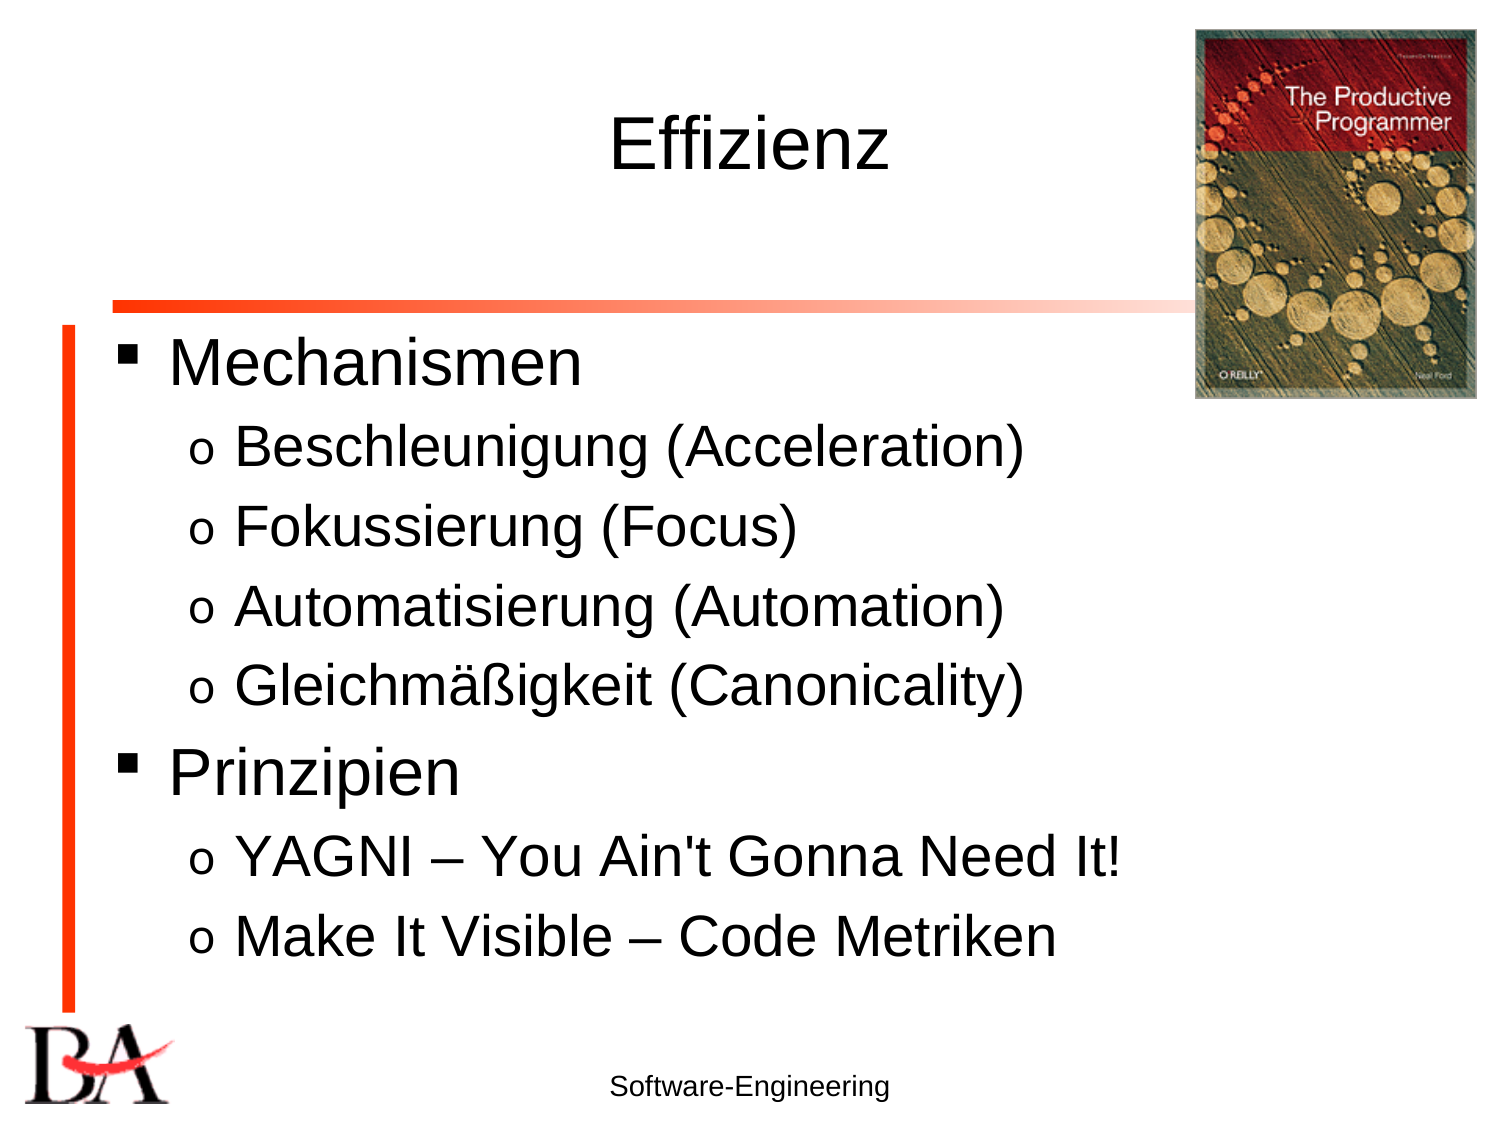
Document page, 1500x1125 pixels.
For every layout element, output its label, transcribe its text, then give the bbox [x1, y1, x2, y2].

picture [24, 1024, 175, 1104]
list Mechanismen Beschleunigung (Acceleration) Fokussierung (Focus) Automatisierung (Automation) Gleichmäßigkeit (Canonicality) Prinzipien YAGNI – You Ain't Gonna Need It! Make It Visible – Code Metriken [112, 324, 1388, 1036]
picture [1195, 29, 1477, 399]
title Effizienz [112, 28, 1388, 259]
